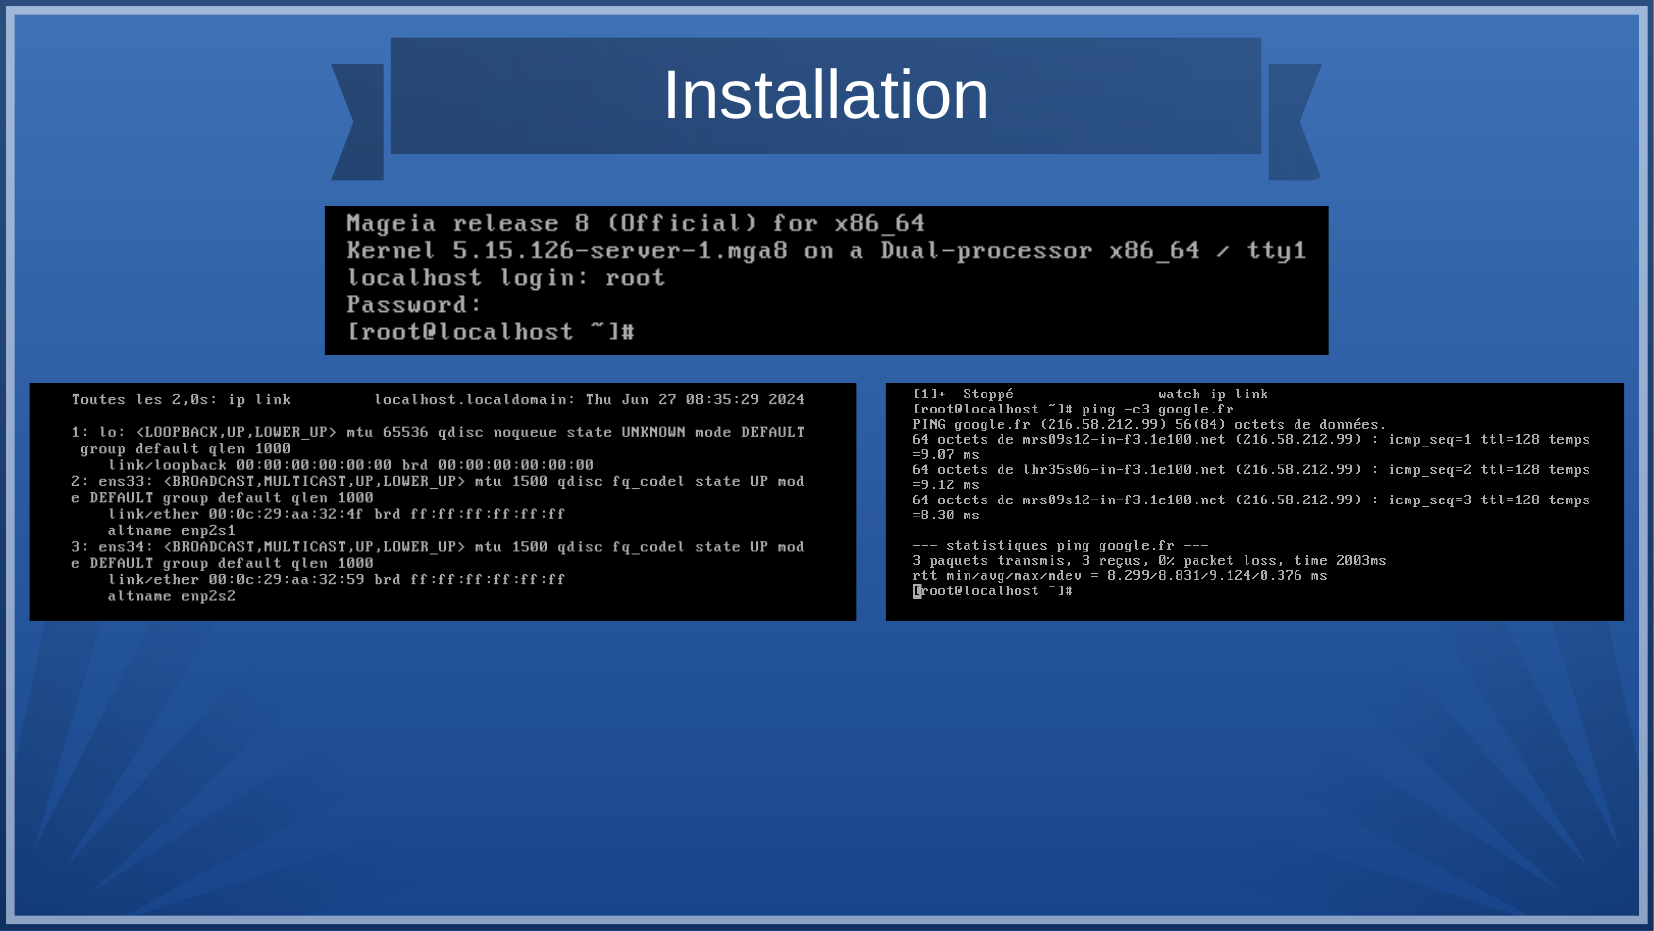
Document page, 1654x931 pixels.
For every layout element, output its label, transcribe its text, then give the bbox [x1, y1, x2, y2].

picture [29, 383, 857, 621]
picture [324, 206, 1329, 355]
title Installation [389, 35, 1264, 154]
picture [885, 383, 1625, 621]
